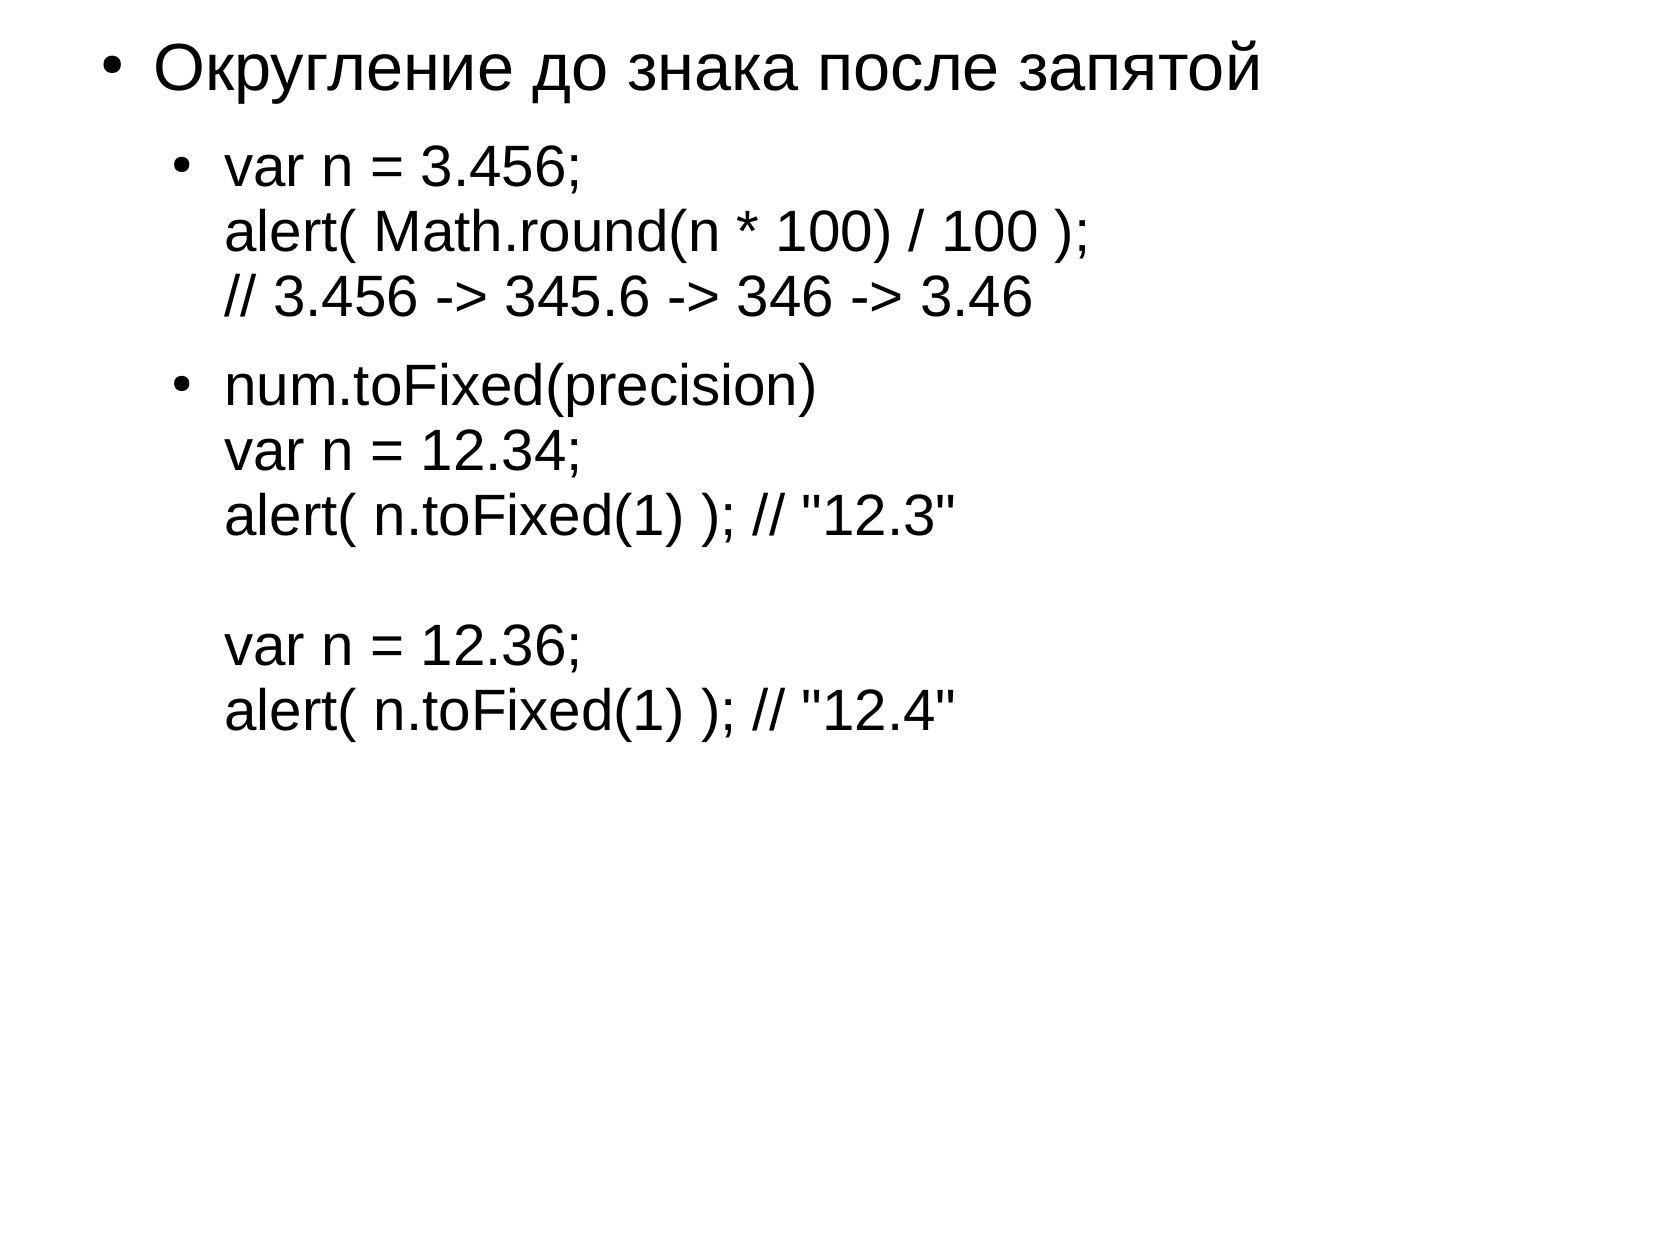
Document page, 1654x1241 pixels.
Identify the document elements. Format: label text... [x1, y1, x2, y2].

list Округление до знака после запятой var n = 3.456; alert( Math.round(n * 100) / 100 ); // 3.456 -> 345.6 -> 346 -> 3.46 num.toFixed(precision) var n = 12.34; alert( n.toFixed(1) ); // "12.3" var n = 12.36; alert( n.toFixed(1) ); // "12.4" [82, 29, 1571, 1109]
